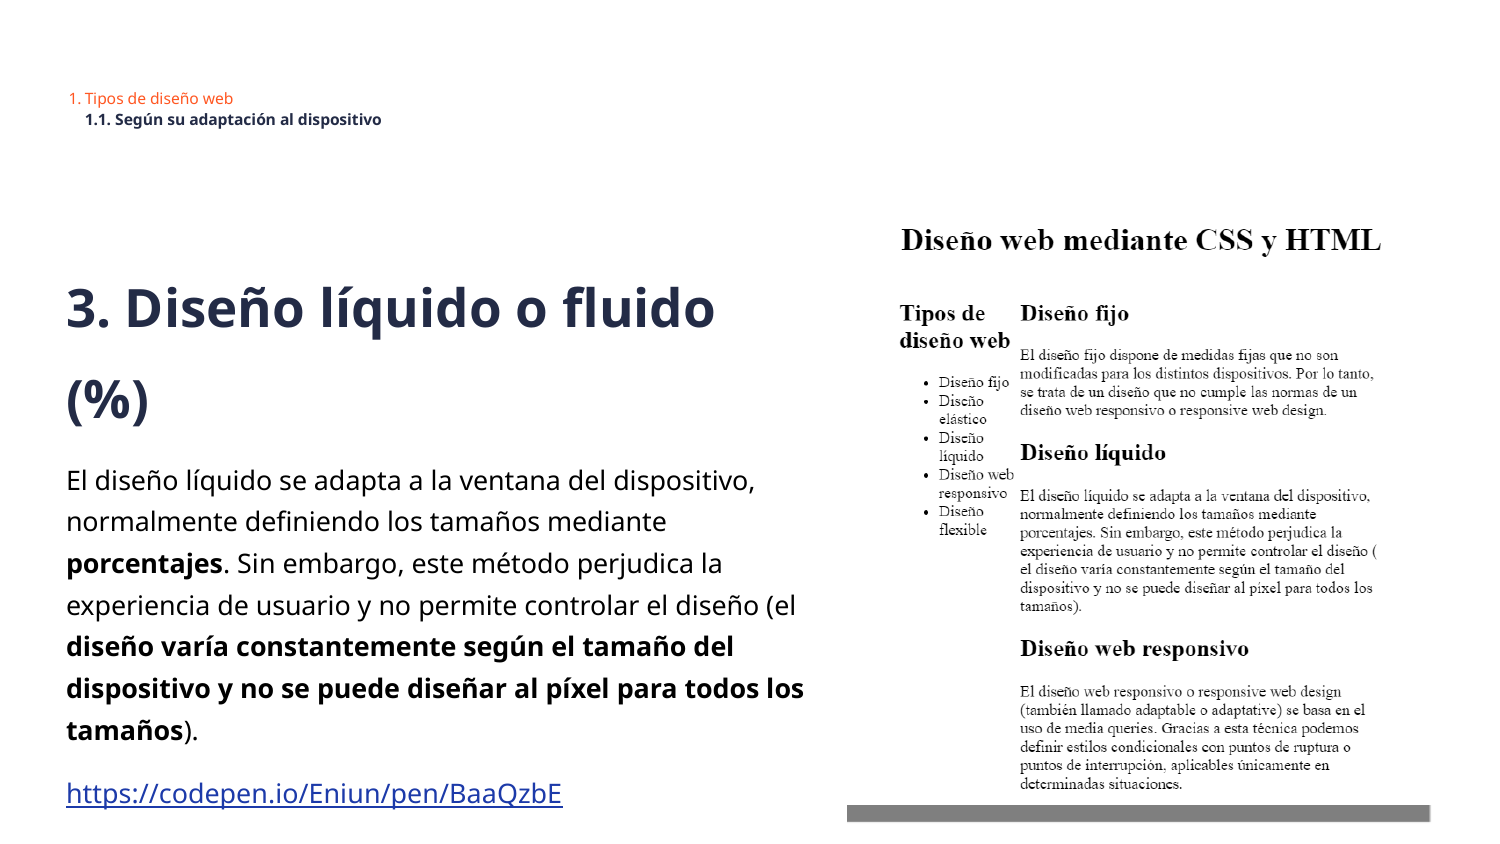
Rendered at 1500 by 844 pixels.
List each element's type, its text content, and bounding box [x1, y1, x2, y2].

picture [847, 212, 1433, 805]
title Tipos de diseño web 1.1. Según su adaptación al dispositivo [51, 72, 1449, 167]
list 3. Diseño líquido o fluido (%) El diseño líquido se adapta a la ventana del dispositivo, normalmente definiendo los tamaños mediante porcentajes. Sin embargo, este método perjudica la experiencia de usuario y no permite controlar el diseño (el diseño varía constantemente según el tamaño del dispositivo y no se puede diseñar al píxel para todos los tamaños). https://codepen.io/Eniun/pen/BaaQzbE [51, 235, 823, 829]
